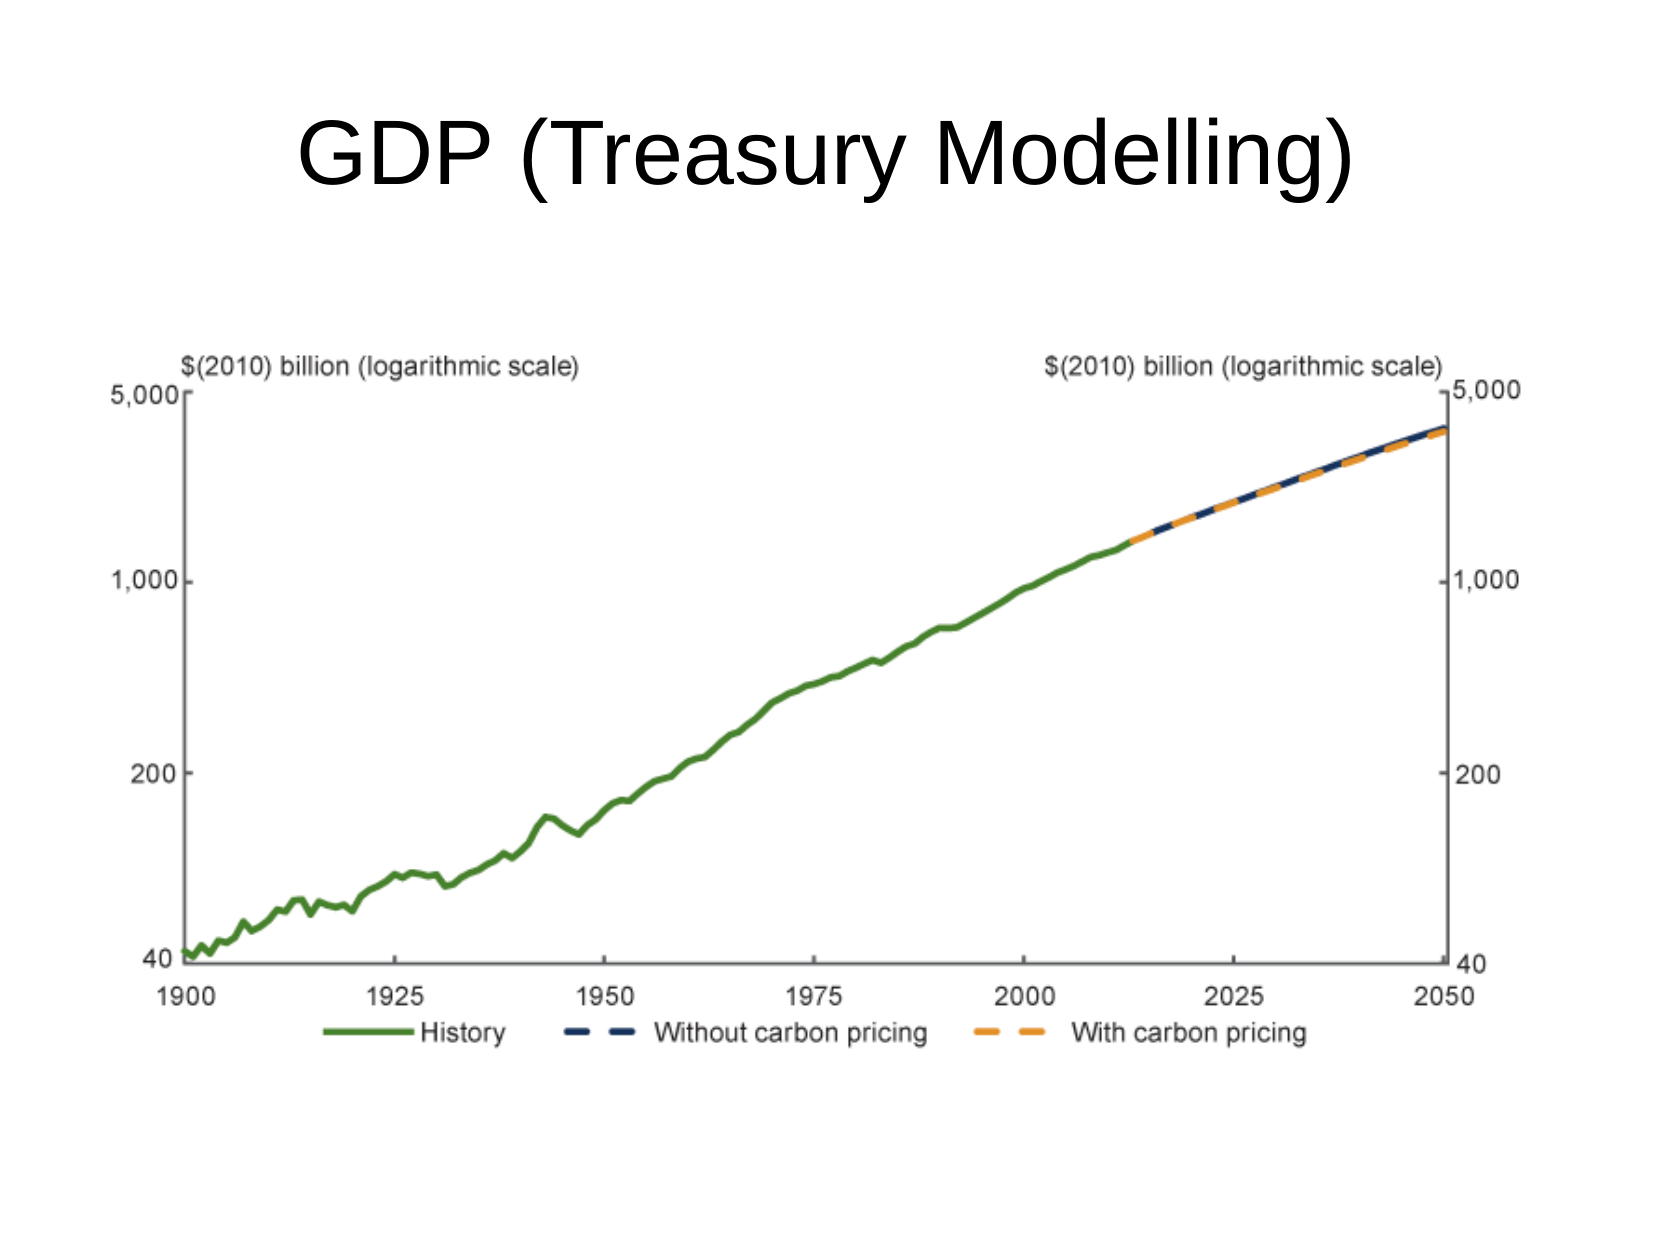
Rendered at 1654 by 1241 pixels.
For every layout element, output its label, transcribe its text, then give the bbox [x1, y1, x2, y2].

title GDP (Treasury Modelling) [82, 49, 1571, 257]
picture [82, 343, 1571, 1056]
